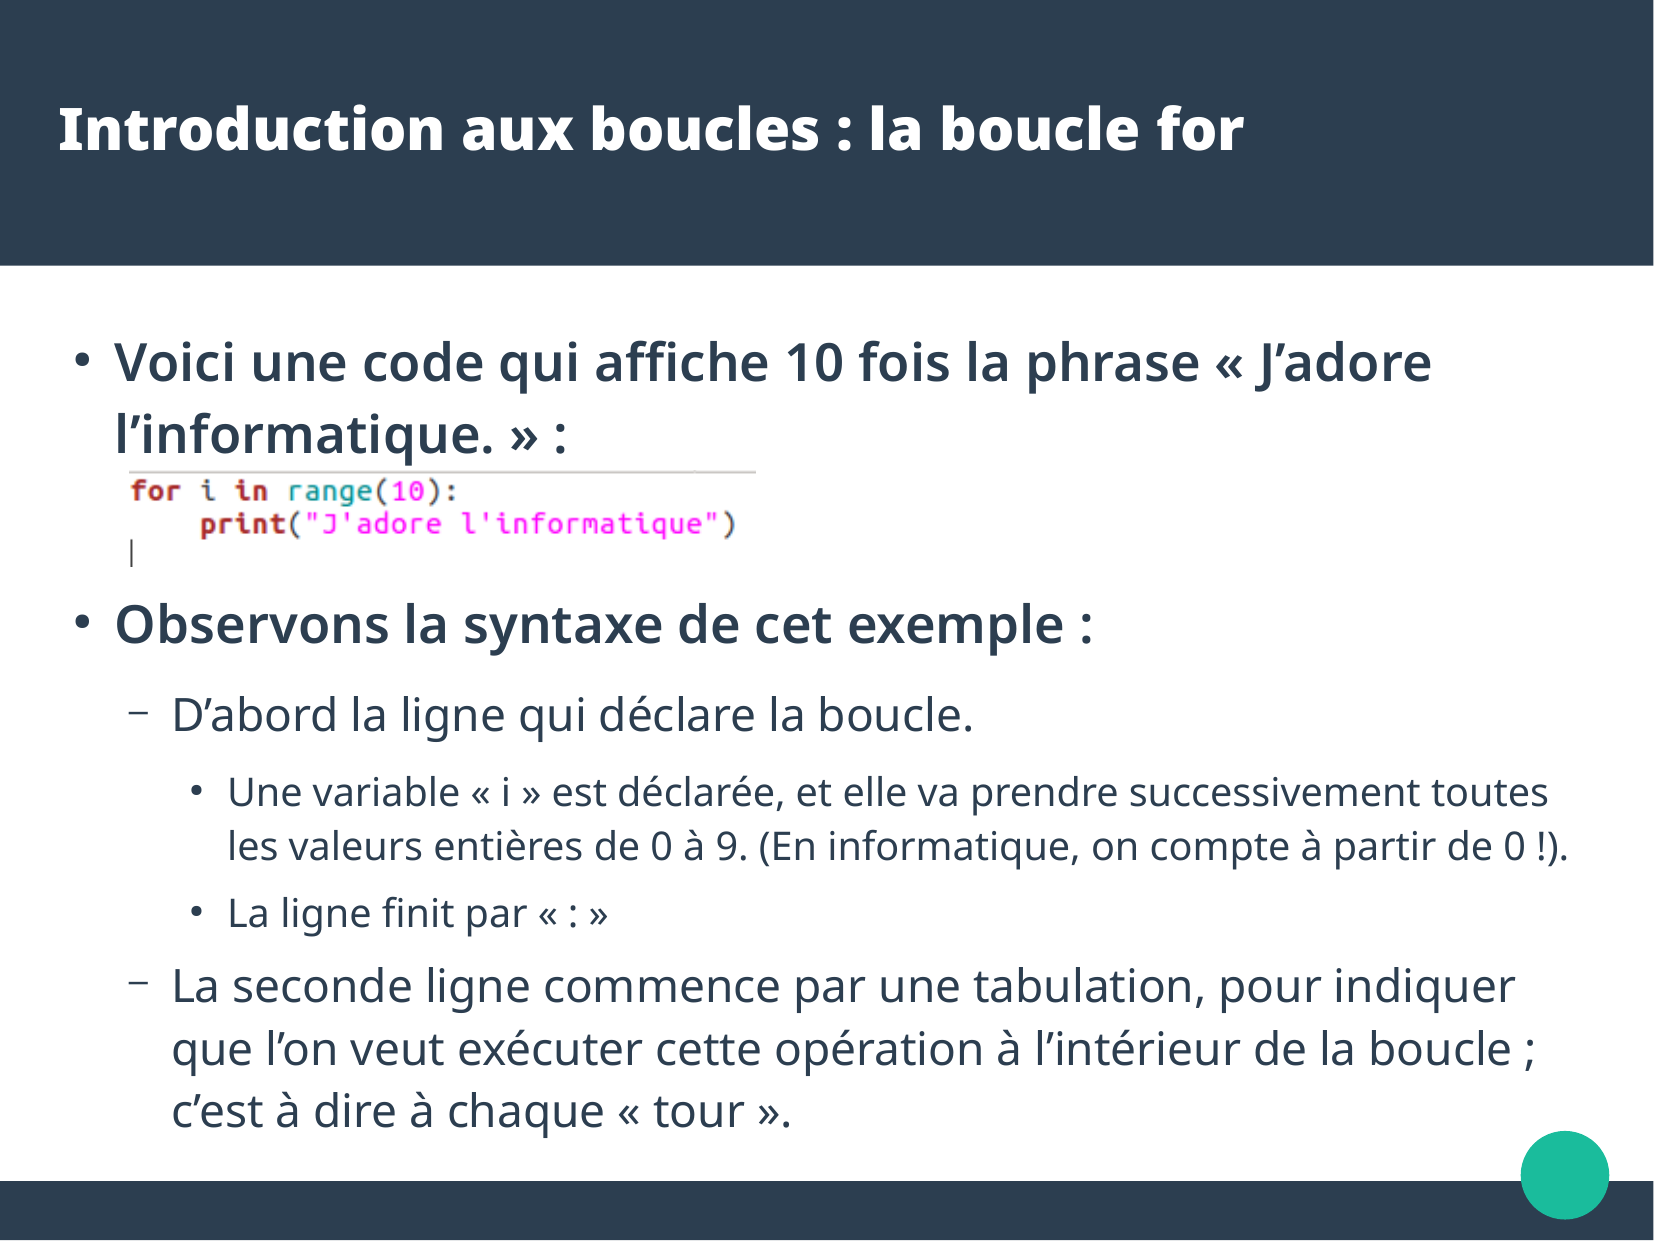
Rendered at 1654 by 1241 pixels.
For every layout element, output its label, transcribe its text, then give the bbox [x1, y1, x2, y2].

list Voici une code qui affiche 10 fois la phrase « J’adore l’informatique. » : Observons la syntaxe de cet exemple : D’abord la ligne qui déclare la boucle. Une variable « i » est déclarée, et elle va prendre successivement toutes les valeurs entières de 0 à 9. (En informatique, on compte à partir de 0 !). La ligne finit par « : » La seconde ligne commence par une tabulation, pour indiquer que l’on veut exécuter cette opération à l’intérieur de la boucle ; c’est à dire à chaque « tour ». [59, 324, 1595, 1152]
title Introduction aux boucles : la boucle for [59, 49, 1595, 207]
picture [129, 470, 756, 567]
